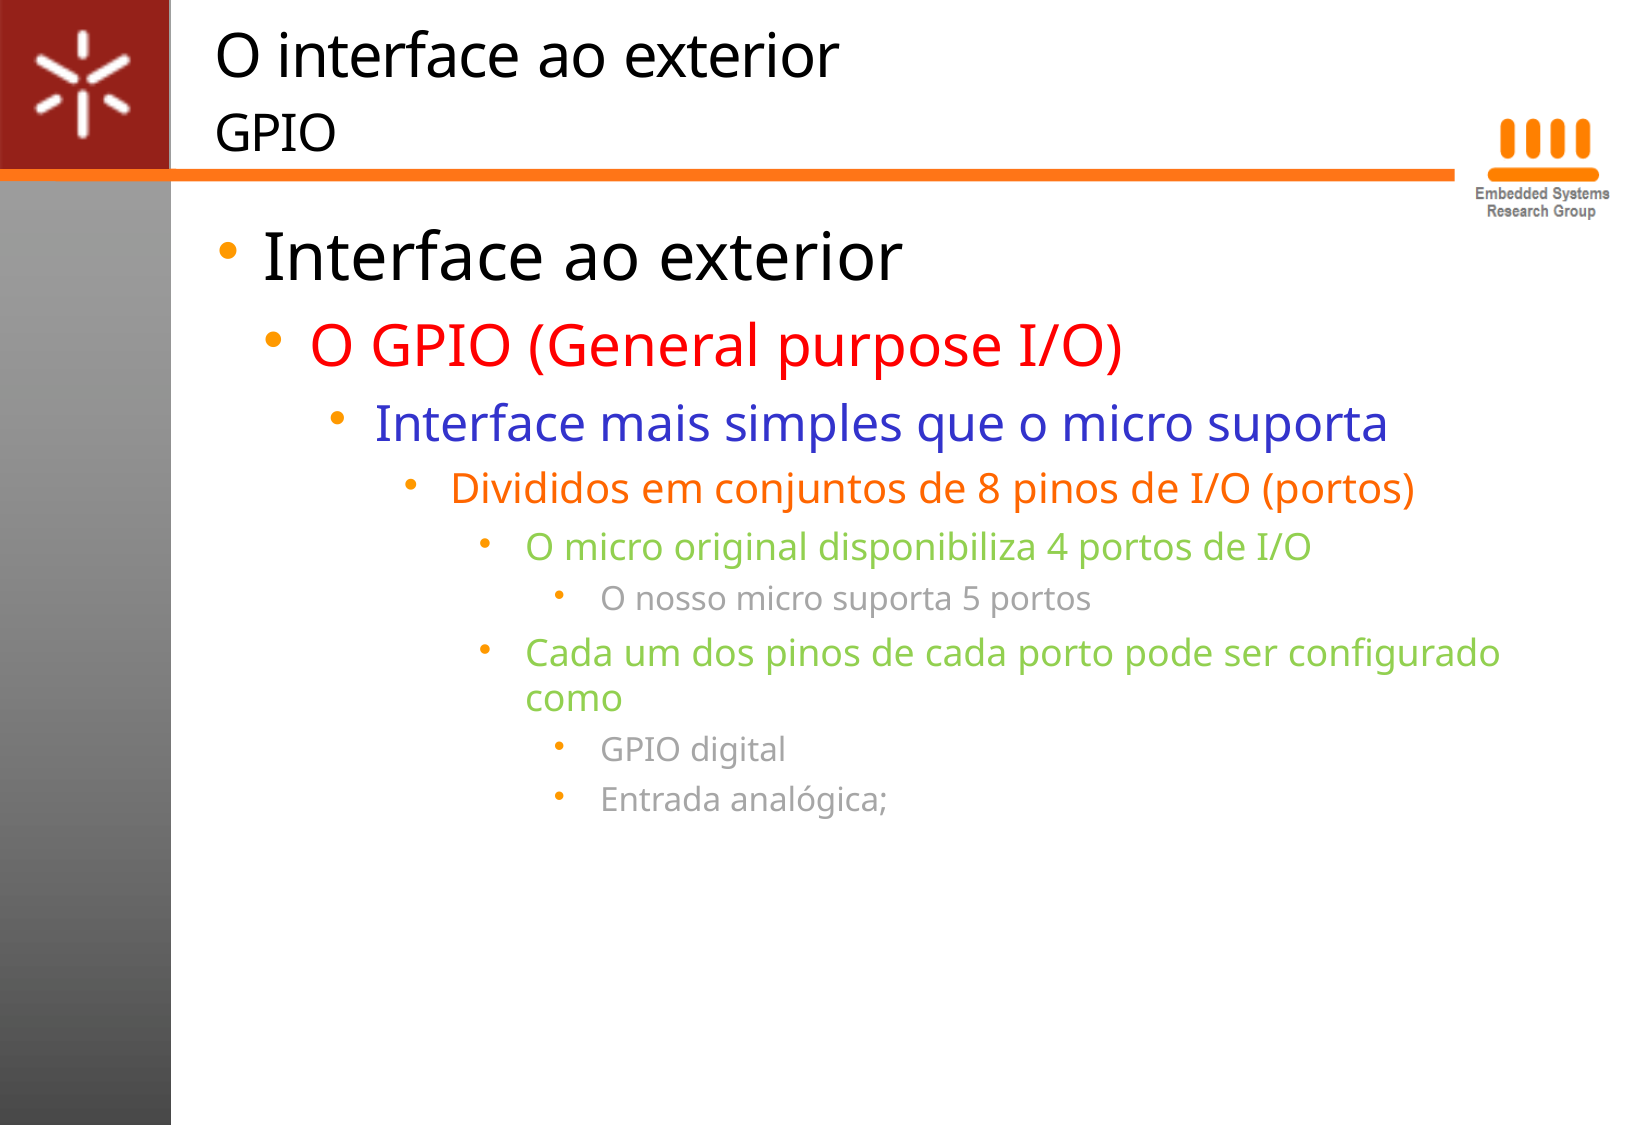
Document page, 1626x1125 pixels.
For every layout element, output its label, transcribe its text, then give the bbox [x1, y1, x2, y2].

text_box Interface ao exterior O GPIO (General purpose I/O) Interface mais simples que o micro suporta Divididos em conjuntos de 8 pinos de I/O (portos) O micro original disponibiliza 4 portos de I/O O nosso micro suporta 5 portos Cada um dos pinos de cada porto pode ser configurado como GPIO digital Entrada analógica; [214, 196, 1547, 818]
picture [0, 0, 171, 169]
title O interface ao exterior GPIO [212, 16, 1063, 234]
picture [0, 182, 171, 1125]
picture [1475, 118, 1610, 220]
